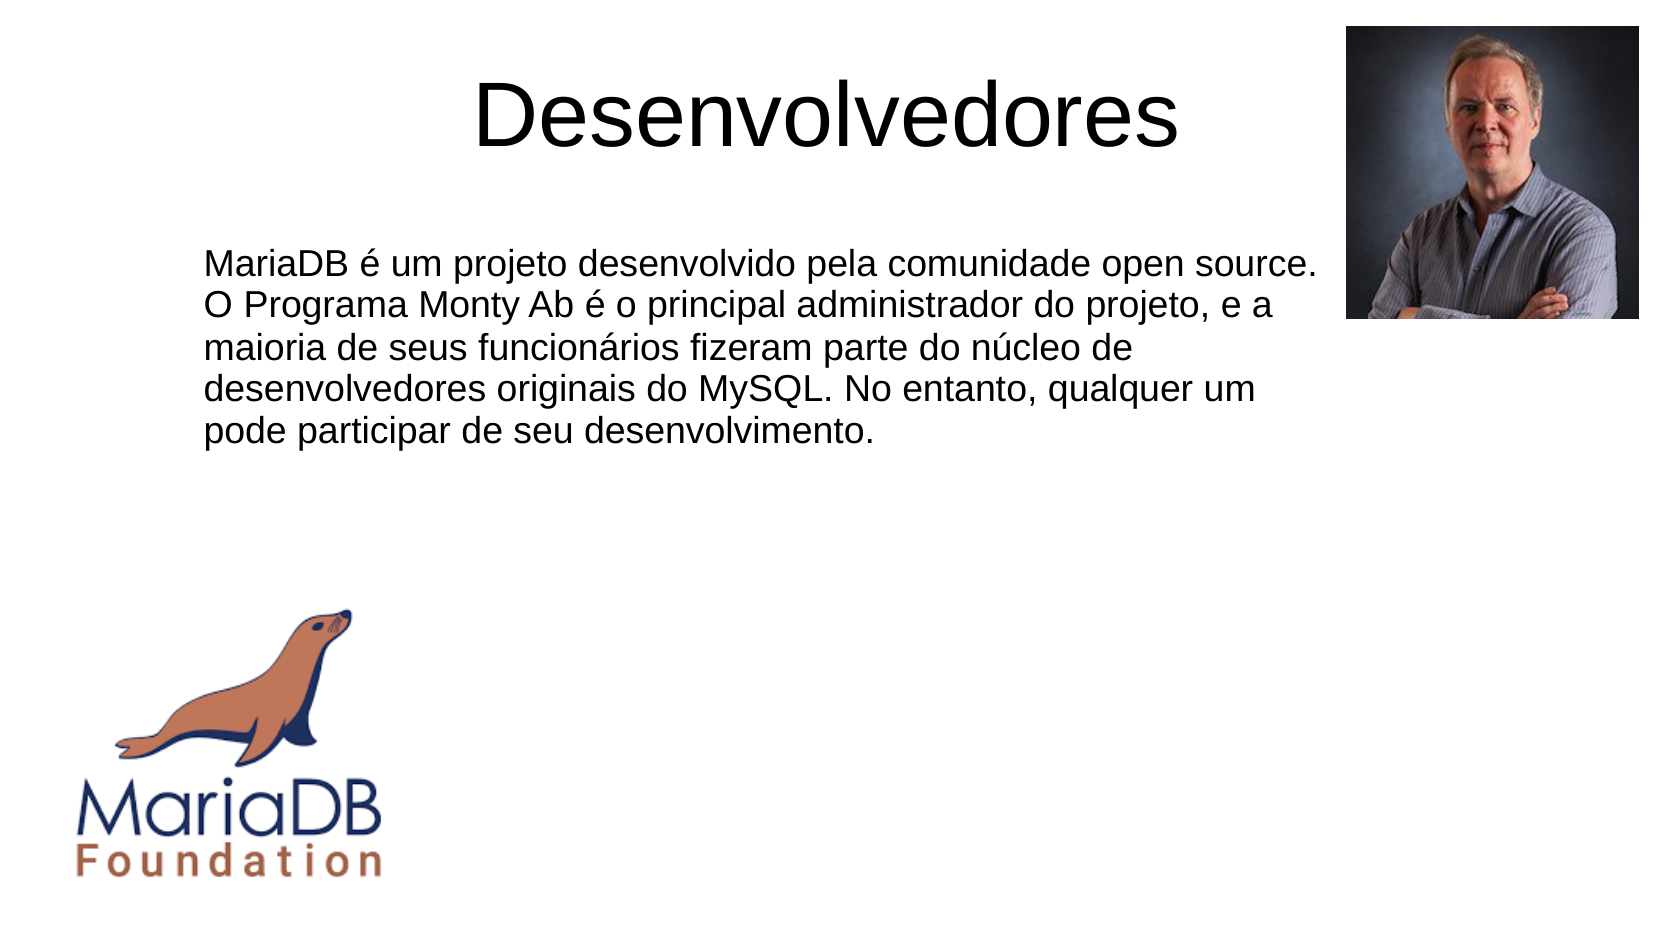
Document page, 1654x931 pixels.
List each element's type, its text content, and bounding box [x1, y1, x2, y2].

picture [44, 576, 414, 910]
text_box MariaDB é um projeto desenvolvido pela comunidade open source. O Programa Monty Ab é o principal administrador do projeto, e a maioria de seus funcionários fizeram parte do núcleo de desenvolvedores originais do MySQL. No entanto, qualquer um pode participar de seu desenvolvimento. [188, 234, 1335, 544]
picture [1346, 26, 1639, 319]
title Desenvolvedores [82, 37, 1346, 193]
